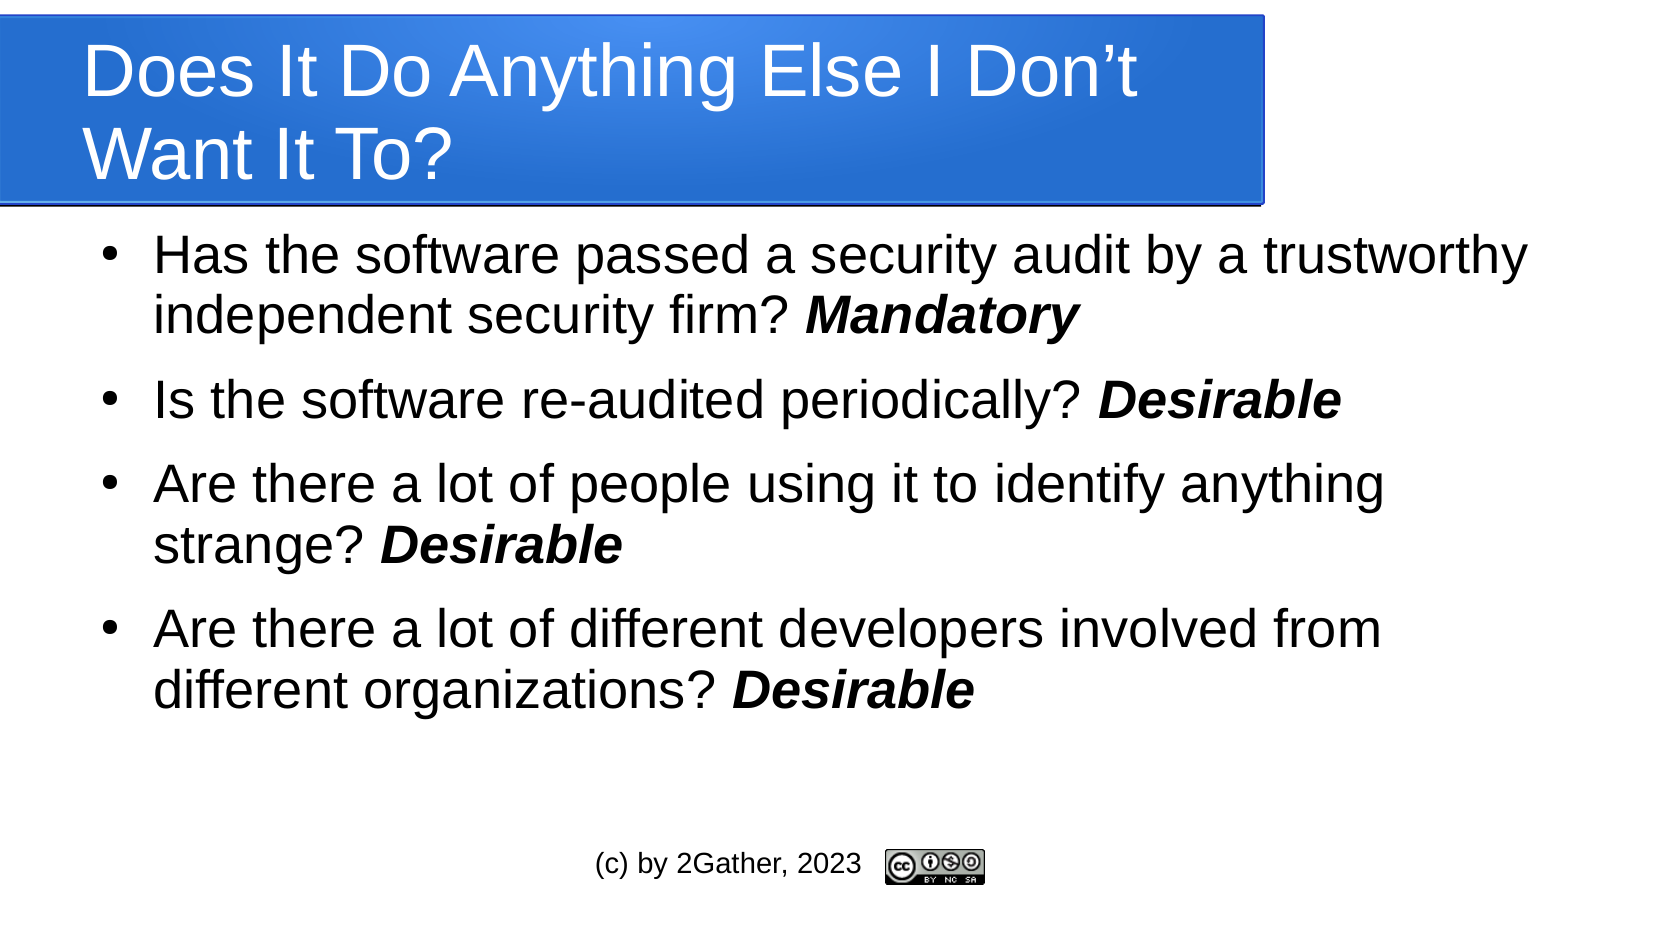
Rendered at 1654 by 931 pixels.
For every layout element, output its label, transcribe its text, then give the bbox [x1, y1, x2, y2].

list Has the software passed a security audit by a trustworthy independent security firm? Mandatory Is the software re-audited periodically? Desirable Are there a lot of people using it to identify anything strange? Desirable Are there a lot of different developers involved from different organizations? Desirable [82, 224, 1571, 764]
title Does It Do Anything Else I Don’t Want It To? [82, 29, 1235, 196]
picture [885, 849, 985, 885]
